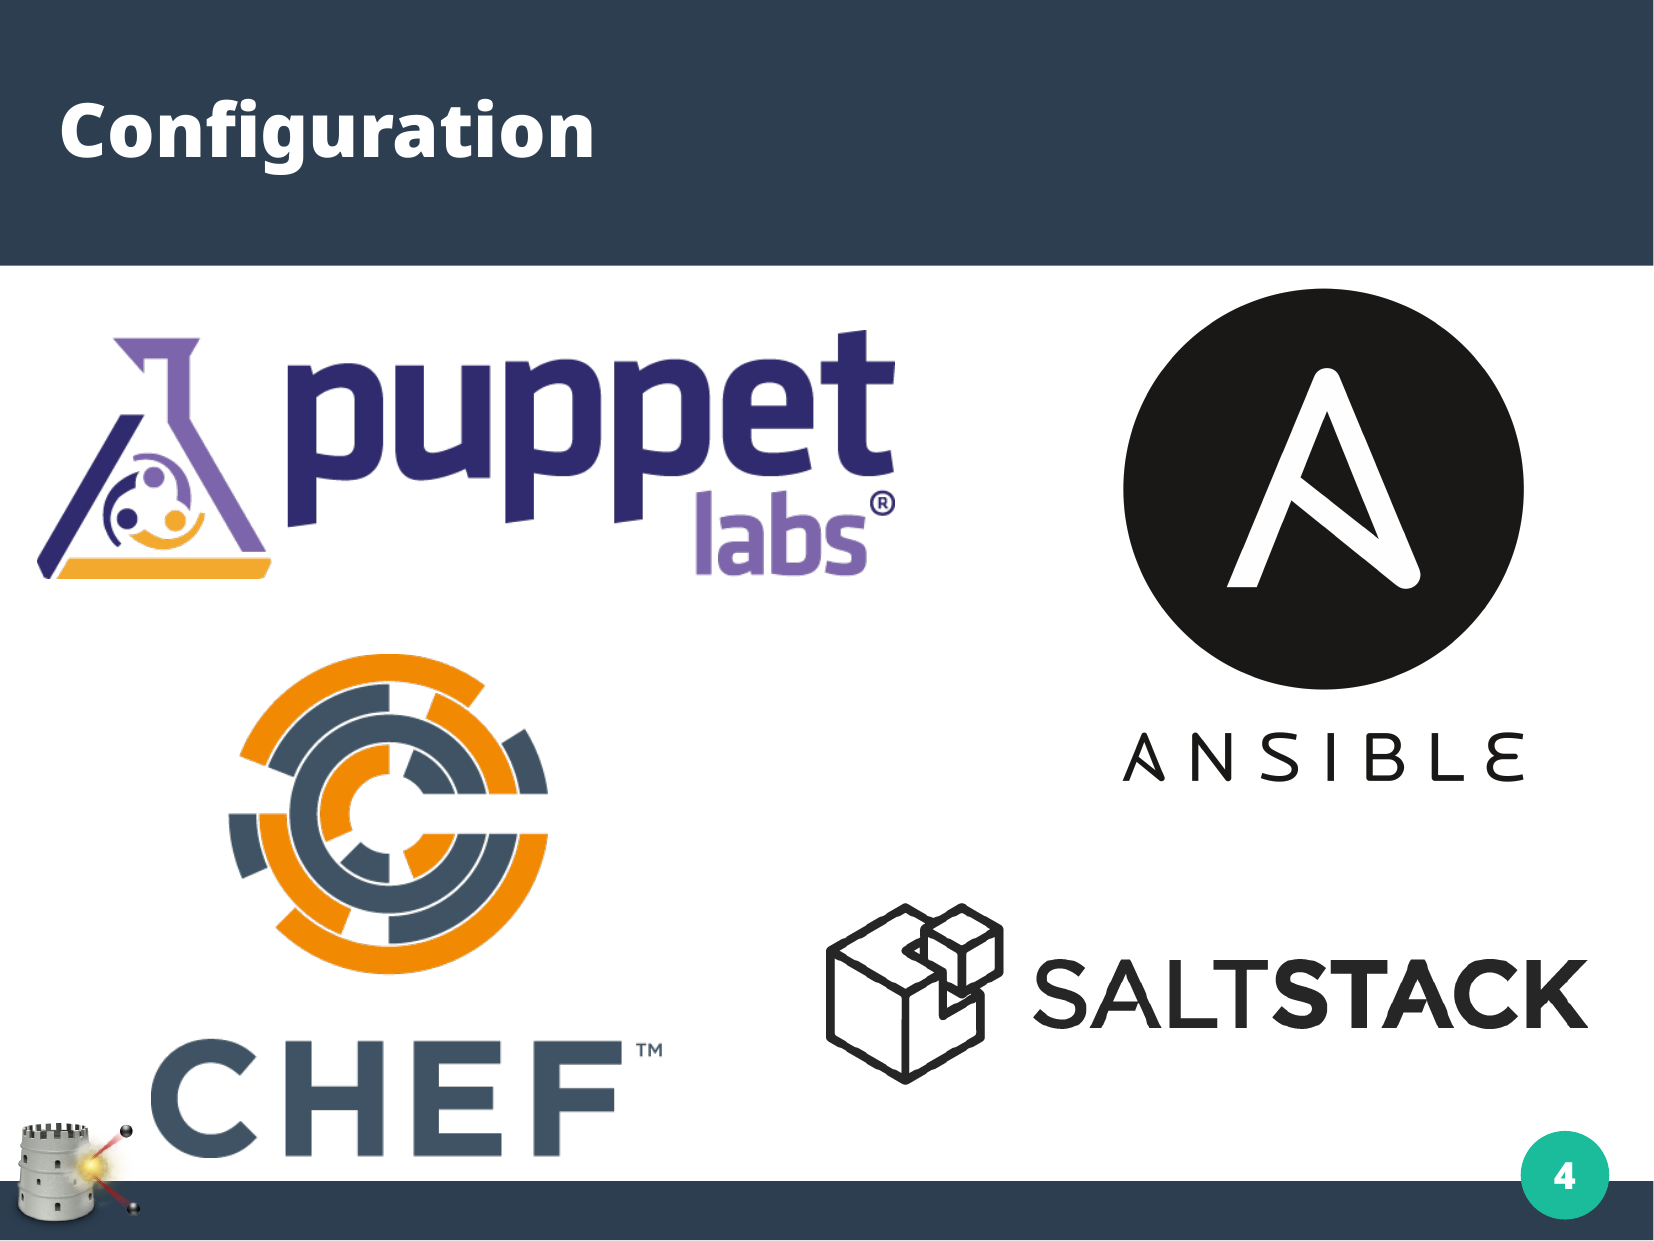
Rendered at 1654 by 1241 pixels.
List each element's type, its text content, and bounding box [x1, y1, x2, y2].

picture [1122, 288, 1524, 783]
picture [826, 873, 1588, 1113]
title Configuration [59, 49, 1595, 207]
picture [151, 654, 662, 1158]
picture [37, 330, 895, 579]
picture [5, 1104, 148, 1241]
